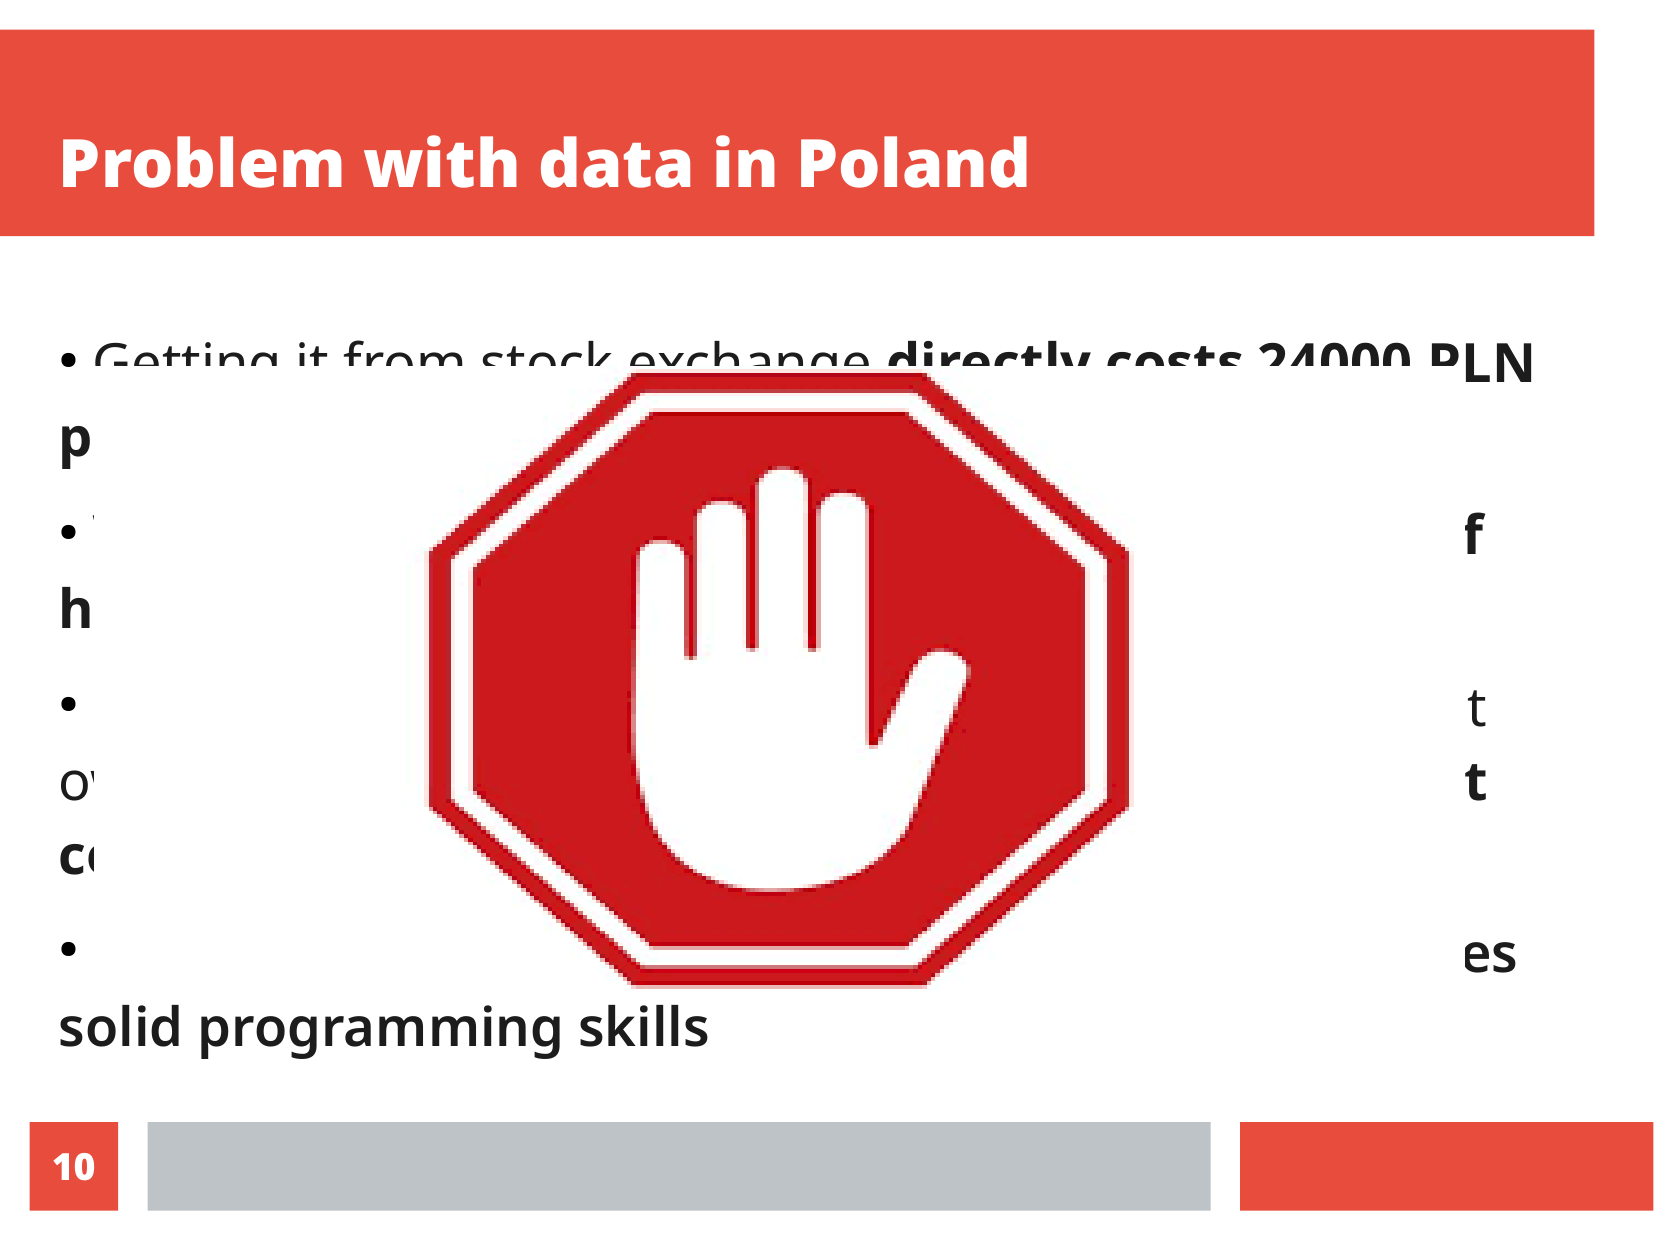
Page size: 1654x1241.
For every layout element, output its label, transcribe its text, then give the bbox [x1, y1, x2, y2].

title Problem with data in Poland [59, 59, 1595, 207]
list Getting it from stock exchange directly costs 24000 PLN per year, and requires agreement with exchange Website scrappers get broken by frequent changes of html Data available in form of files for download often has it own special format, and always it is prohibited to use it comercially For a private person to work with this data, it requires solid programming skills [59, 324, 1565, 1093]
picture [94, 366, 1465, 993]
